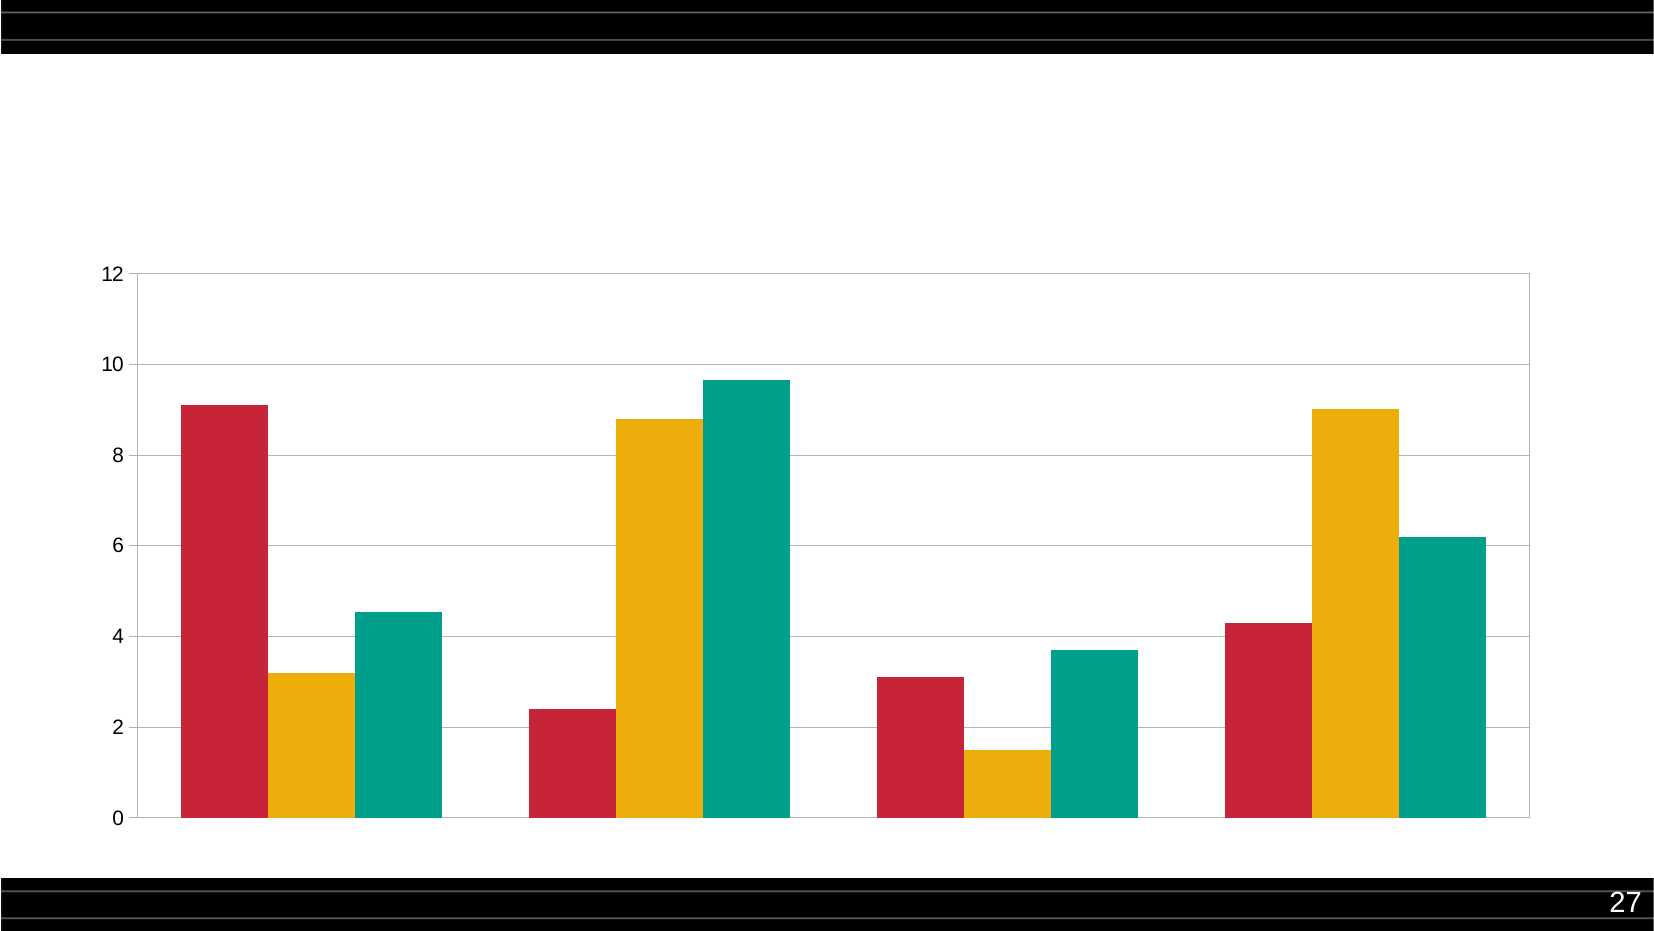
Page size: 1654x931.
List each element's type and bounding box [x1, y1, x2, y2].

picture [1, 0, 1654, 54]
picture [1, 878, 1654, 931]
chart [71, 250, 1559, 842]
